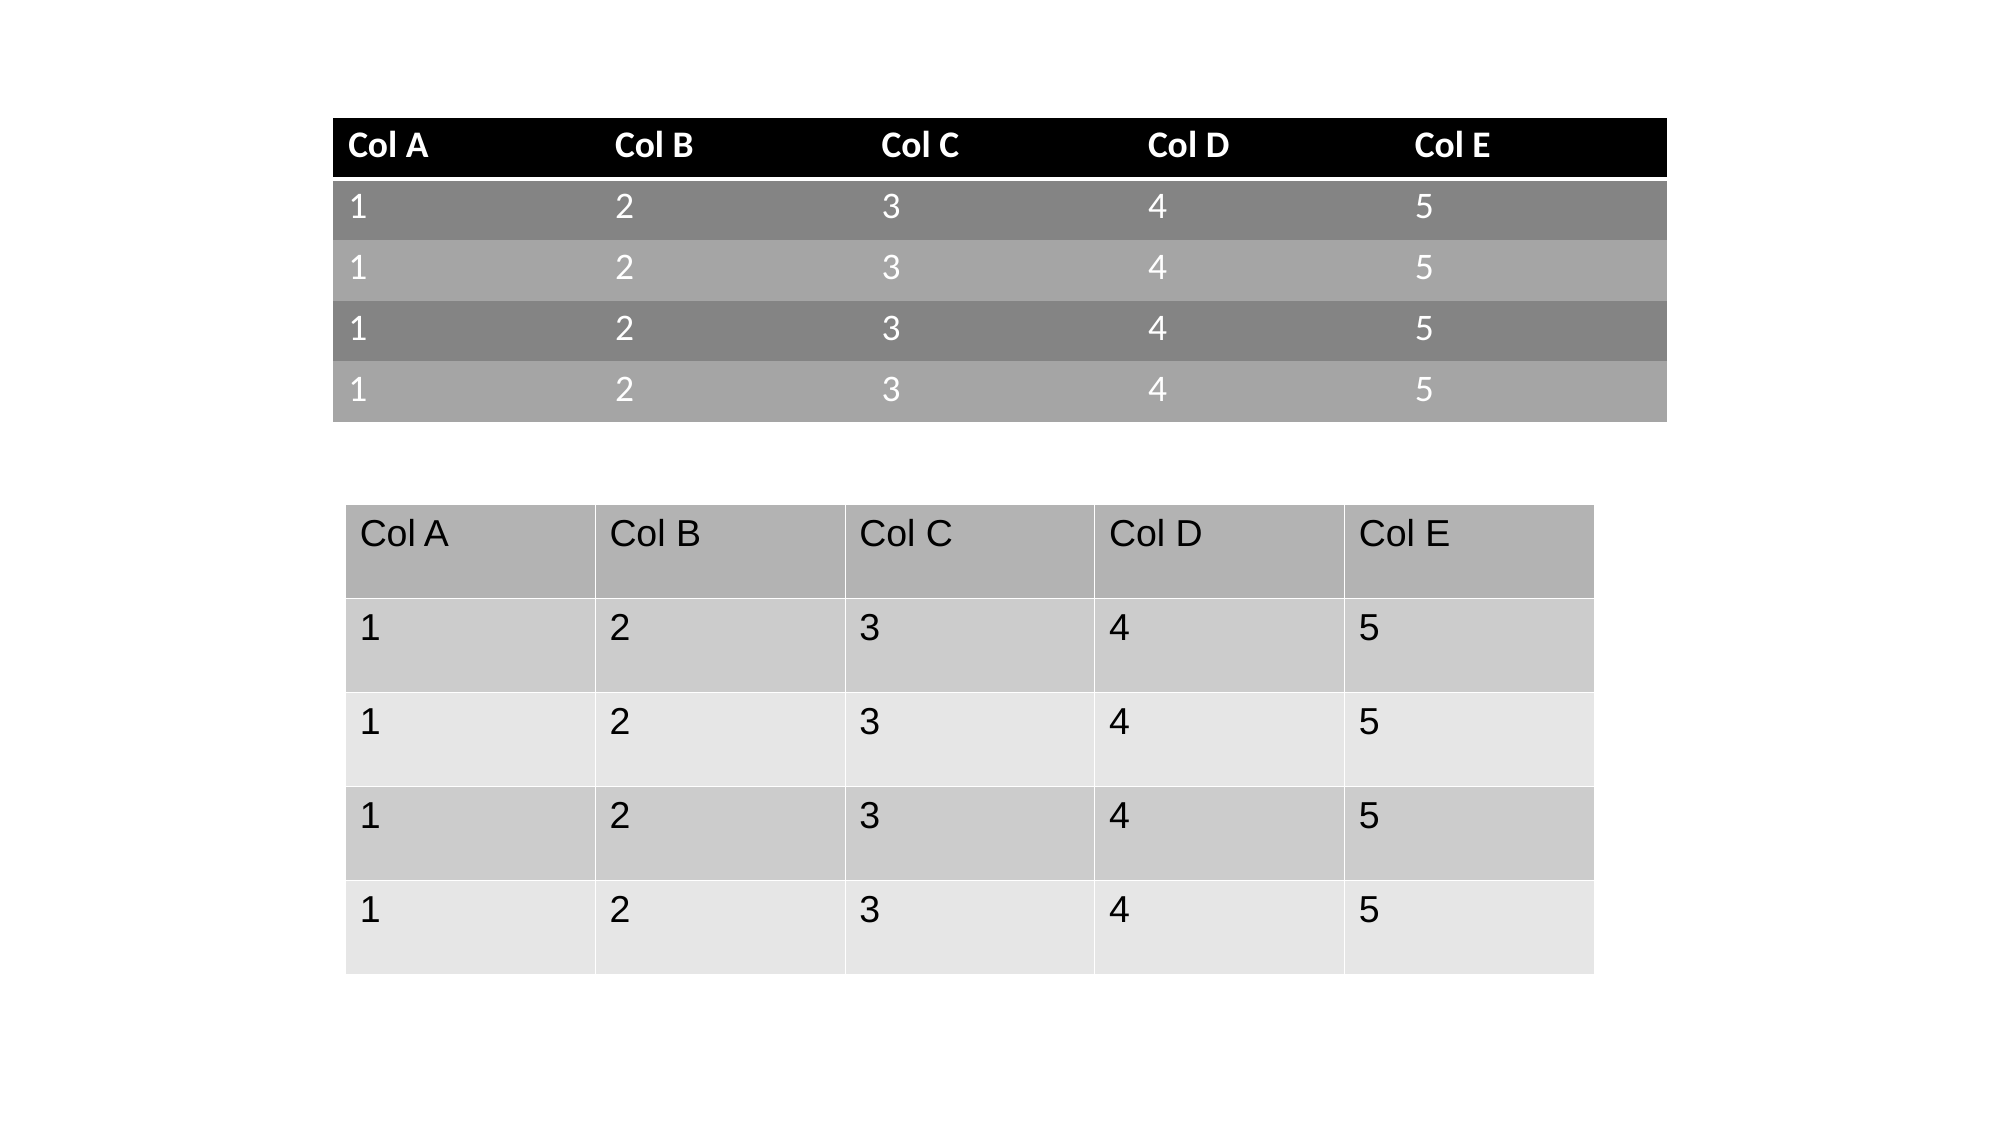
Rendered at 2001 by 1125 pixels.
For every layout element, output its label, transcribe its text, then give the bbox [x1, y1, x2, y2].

table_cell 1 [333, 361, 600, 422]
table_cell 4 [1133, 181, 1400, 240]
table_cell 3 [846, 599, 1094, 692]
table_cell 1 [346, 787, 595, 880]
table_header Col B [600, 118, 867, 177]
table_cell 4 [1133, 361, 1400, 422]
table_cell 4 [1133, 301, 1400, 361]
table_cell 3 [846, 787, 1094, 880]
table_cell 1 [333, 181, 600, 240]
table_cell 3 [867, 240, 1133, 301]
table_header Col D [1095, 505, 1344, 598]
table_cell 2 [596, 599, 845, 692]
table_cell 5 [1400, 240, 1667, 301]
table_header Col D [1133, 118, 1400, 177]
table_header Col A [333, 118, 600, 177]
table_cell 1 [333, 240, 600, 301]
table_cell 5 [1345, 787, 1594, 880]
table_cell 5 [1345, 599, 1594, 692]
table_header Col C [867, 118, 1133, 177]
table_cell 3 [867, 301, 1133, 361]
table_cell 1 [346, 693, 595, 786]
table_cell 5 [1345, 693, 1594, 786]
table_cell 2 [596, 787, 845, 880]
table_header Col E [1345, 505, 1594, 598]
table_cell 2 [596, 693, 845, 786]
table_cell 3 [846, 693, 1094, 786]
table_cell 5 [1345, 881, 1594, 974]
table_cell 2 [600, 181, 867, 240]
table_cell 3 [867, 361, 1133, 422]
table_cell 4 [1133, 240, 1400, 301]
table_header Col E [1400, 118, 1667, 177]
table_cell 1 [346, 881, 595, 974]
table_cell 1 [346, 599, 595, 692]
table_cell 2 [596, 881, 845, 974]
table_header Col B [596, 505, 845, 598]
table_header Col C [846, 505, 1094, 598]
table_cell 5 [1400, 301, 1667, 361]
table_cell 2 [600, 301, 867, 361]
table_cell 2 [600, 361, 867, 422]
table_cell 4 [1095, 599, 1344, 692]
table_cell 4 [1095, 881, 1344, 974]
table_cell 4 [1095, 693, 1344, 786]
table_cell 3 [867, 181, 1133, 240]
table_cell 2 [600, 240, 867, 301]
table_header Col A [346, 505, 595, 598]
table_cell 5 [1400, 181, 1667, 240]
table_cell 5 [1400, 361, 1667, 422]
table_cell 4 [1095, 787, 1344, 880]
table_cell 3 [846, 881, 1094, 974]
table_cell 1 [333, 301, 600, 361]
